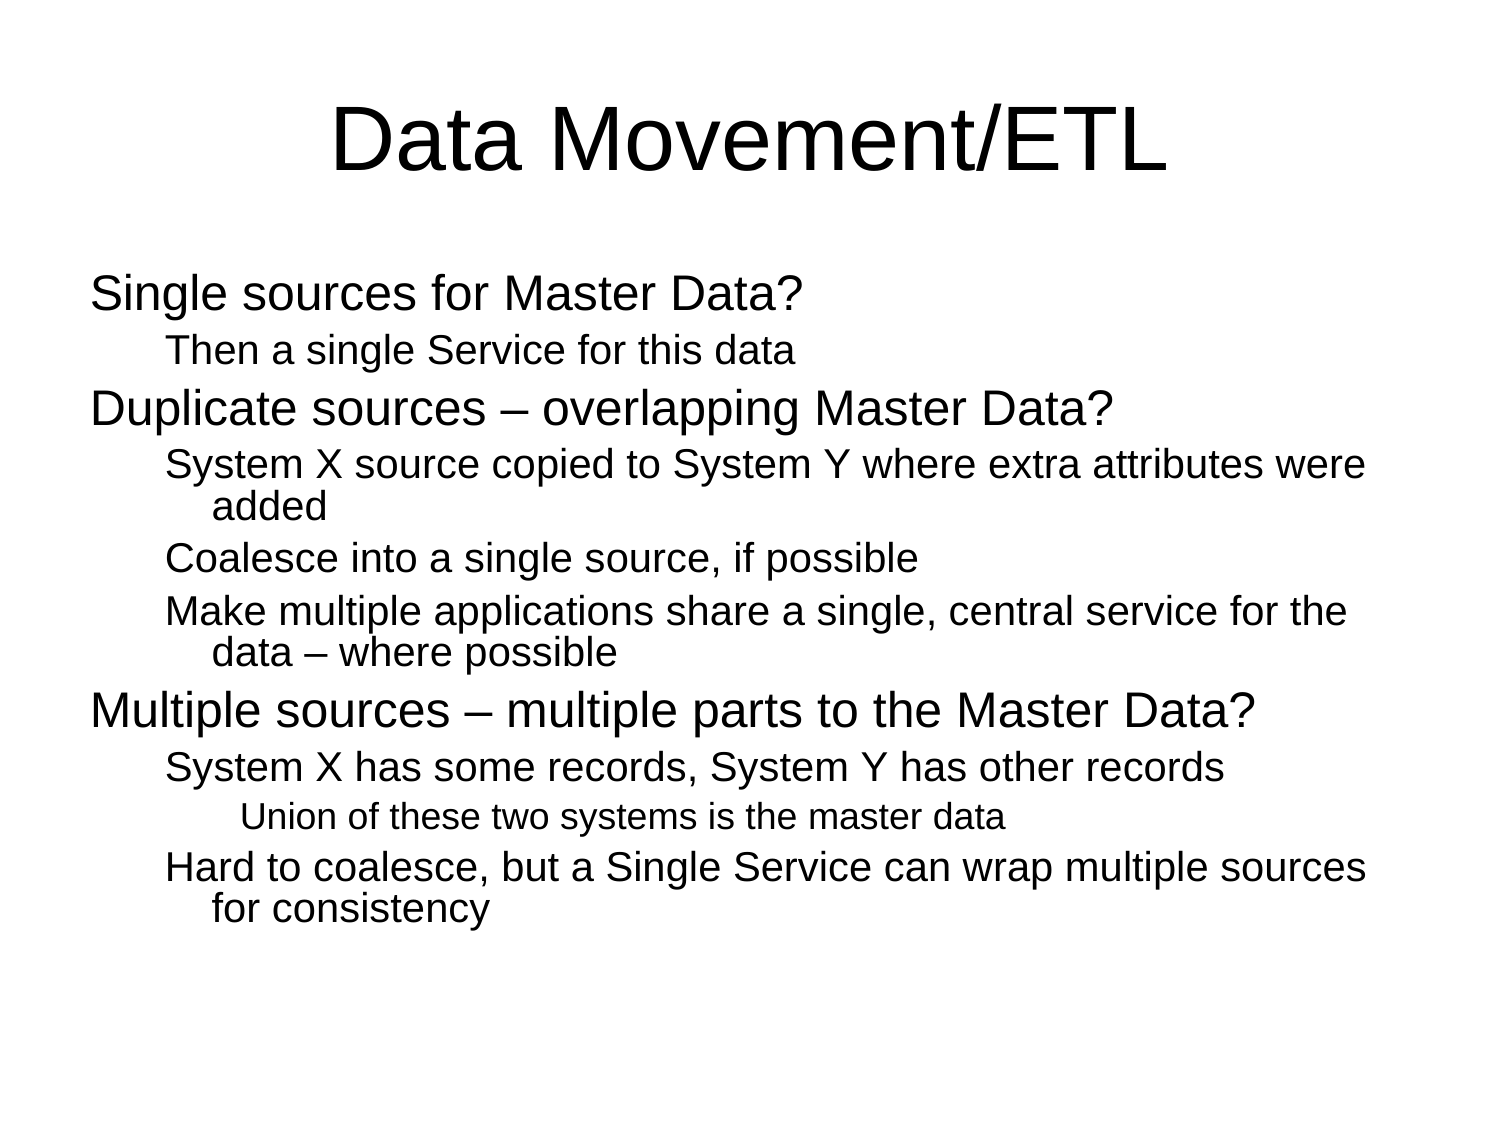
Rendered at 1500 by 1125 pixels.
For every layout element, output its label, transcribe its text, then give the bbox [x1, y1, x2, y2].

title Data Movement/ETL [75, 45, 1426, 233]
list Single sources for Master Data? Then a single Service for this data Duplicate sources – overlapping Master Data? System X source copied to System Y where extra attributes were added Coalesce into a single source, if possible Make multiple applications share a single, central service for the data – where possible Multiple sources – multiple parts to the Master Data? System X has some records, System Y has other records Union of these two systems is the master data Hard to coalesce, but a Single Service can wrap multiple sources for consistency [75, 262, 1426, 1006]
